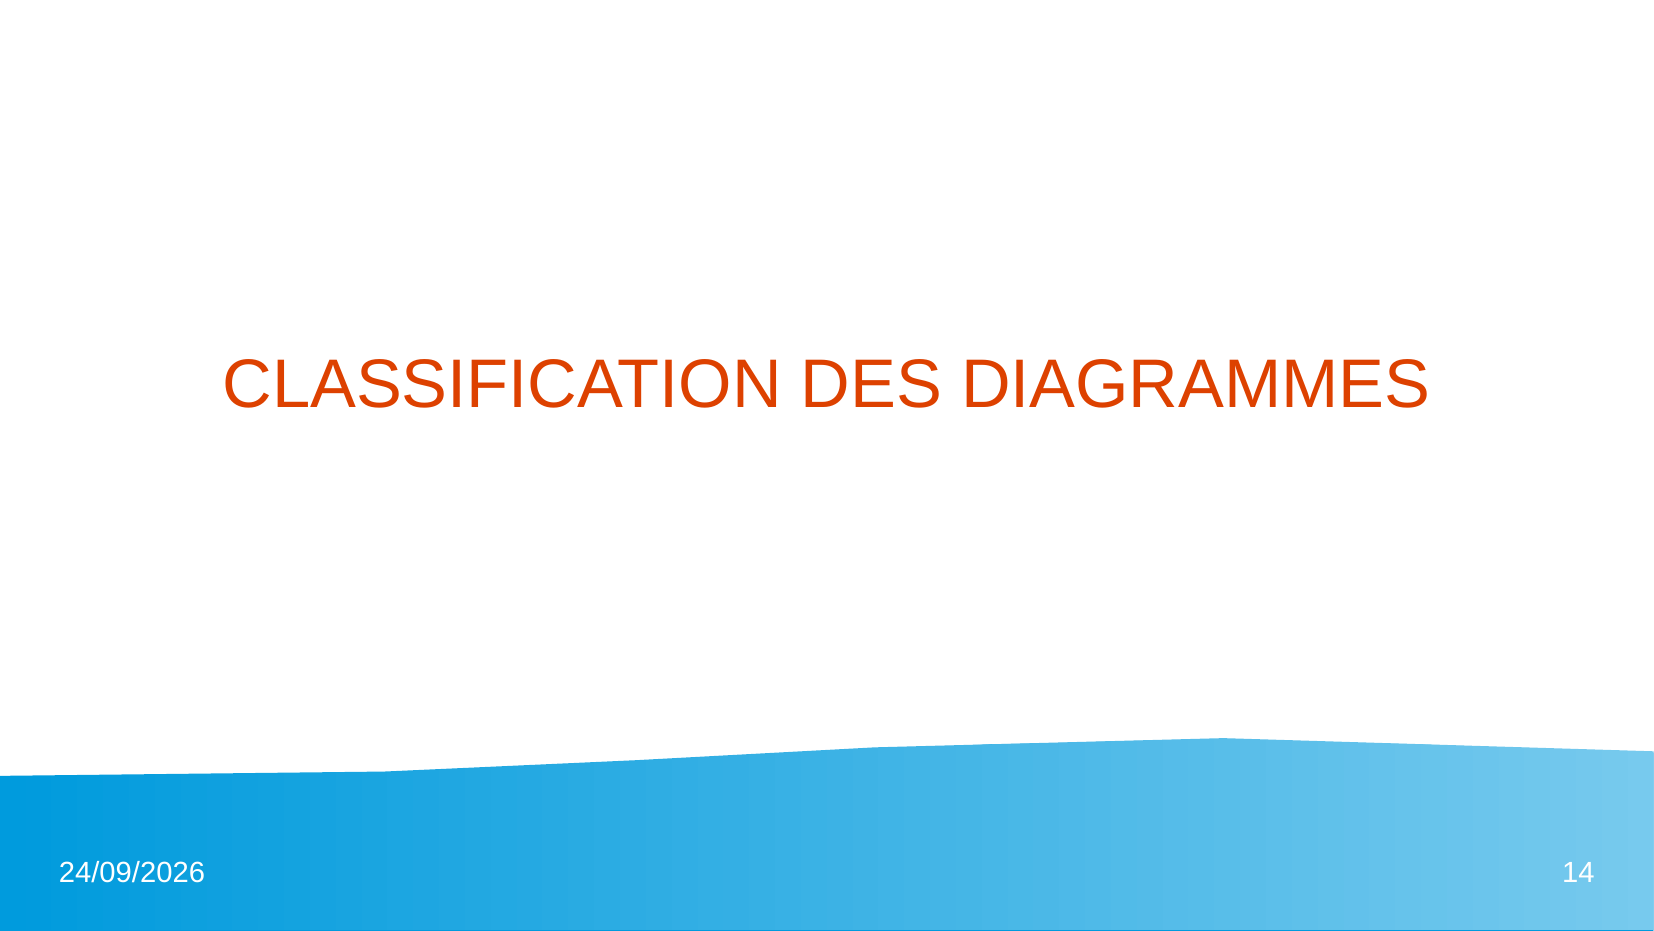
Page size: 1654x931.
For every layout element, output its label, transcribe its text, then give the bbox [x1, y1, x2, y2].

title CLASSIFICATION DES DIAGRAMMES [88, 295, 1565, 473]
